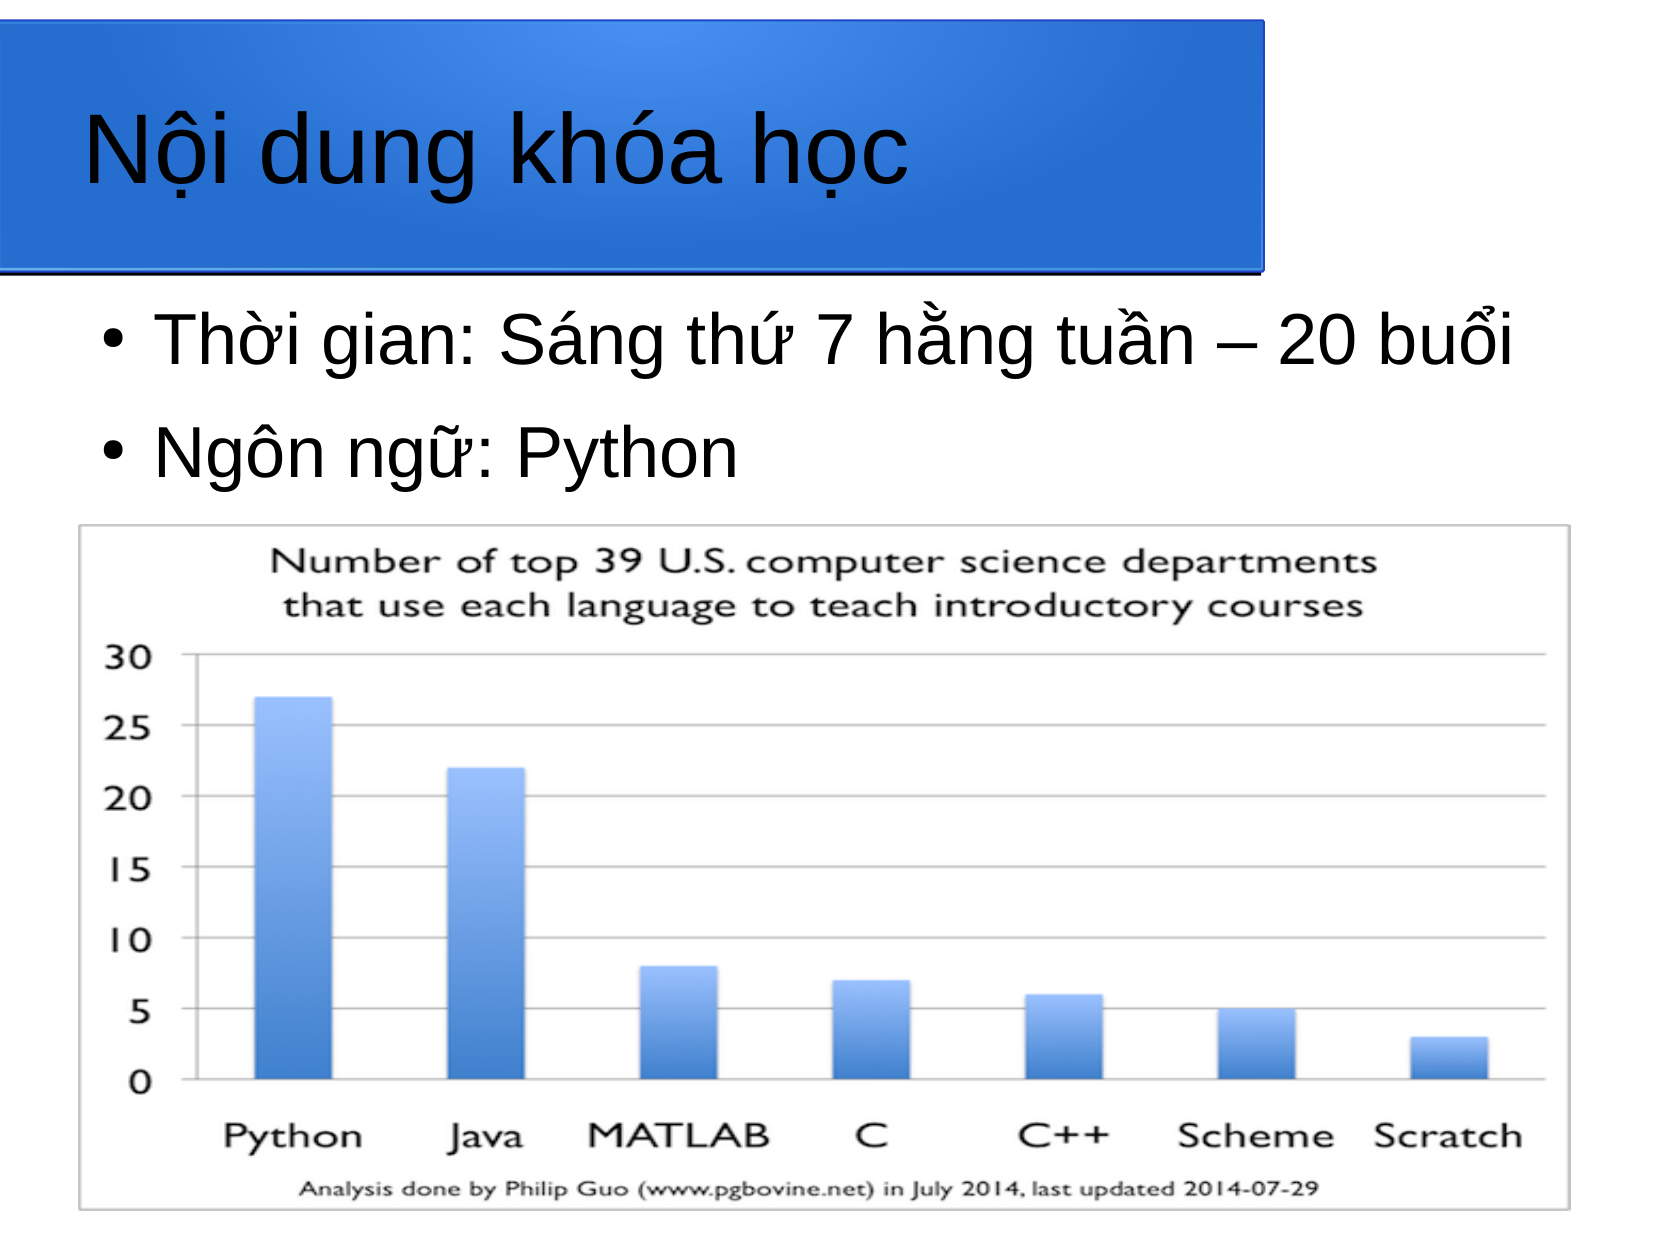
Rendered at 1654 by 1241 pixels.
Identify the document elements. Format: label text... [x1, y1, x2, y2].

list Thời gian: Sáng thứ 7 hằng tuần – 20 buổi Ngôn ngữ: Python [82, 299, 1571, 524]
title Nội dung khóa học [82, 47, 1235, 252]
picture [78, 524, 1571, 1211]
